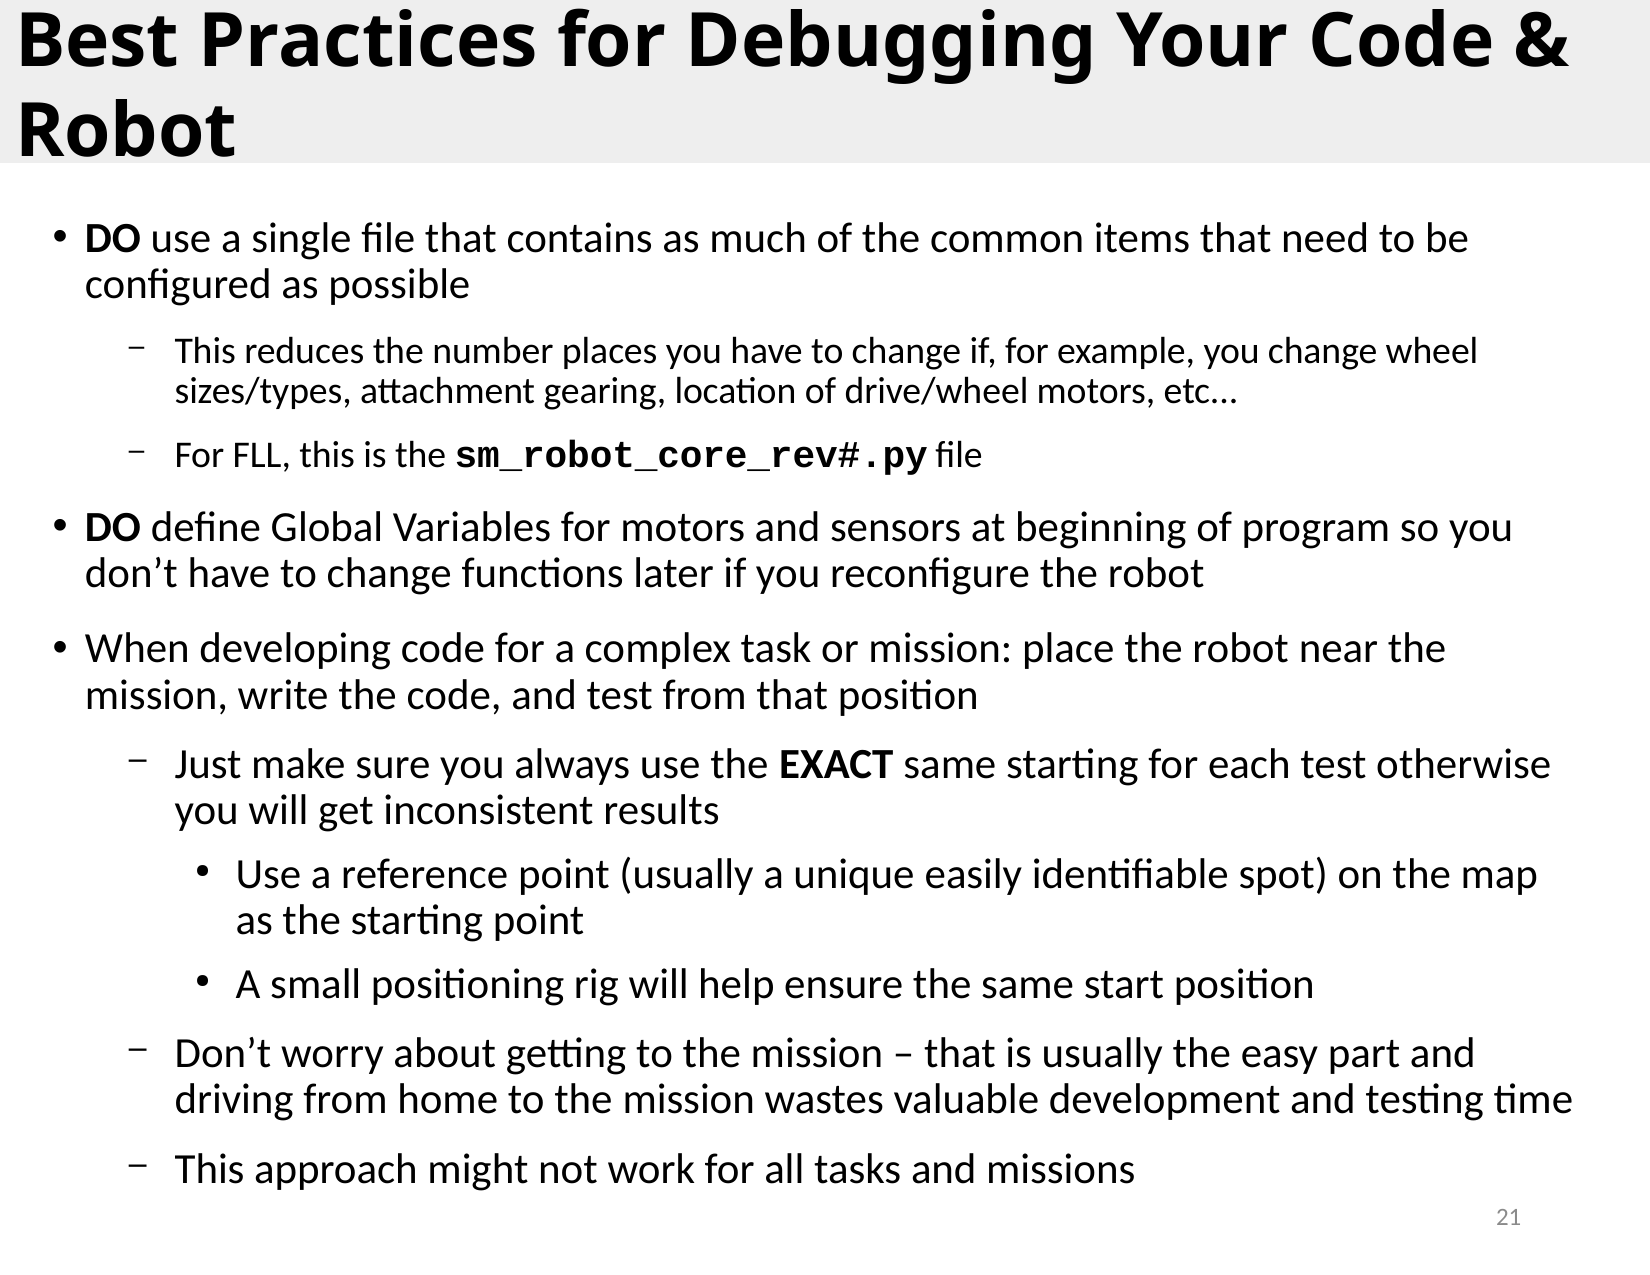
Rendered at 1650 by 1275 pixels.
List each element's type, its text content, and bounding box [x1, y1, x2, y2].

list DO use a single file that contains as much of the common items that need to be configured as possible This reduces the number places you have to change if, for example, you change wheel sizes/types, attachment gearing, location of drive/wheel motors, etc... For FLL, this is the sm_robot_core_rev#.py file DO define Global Variables for motors and sensors at beginning of program so you don’t have to change functions later if you reconfigure the robot When developing code for a complex task or mission: place the robot near the mission, write the code, and test from that position Just make sure you always use the EXACT same starting for each test otherwise you will get inconsistent results Use a reference point (usually a unique easily identifiable spot) on the map as the starting point A small positioning rig will help ensure the same start position Don’t worry about getting to the mission – that is usually the easy part and driving from home to the mission wastes valuable development and testing time This approach might not work for all tasks and missions [37, 207, 1595, 1238]
title Best Practices for Debugging Your Code & Robot [0, 0, 1650, 163]
